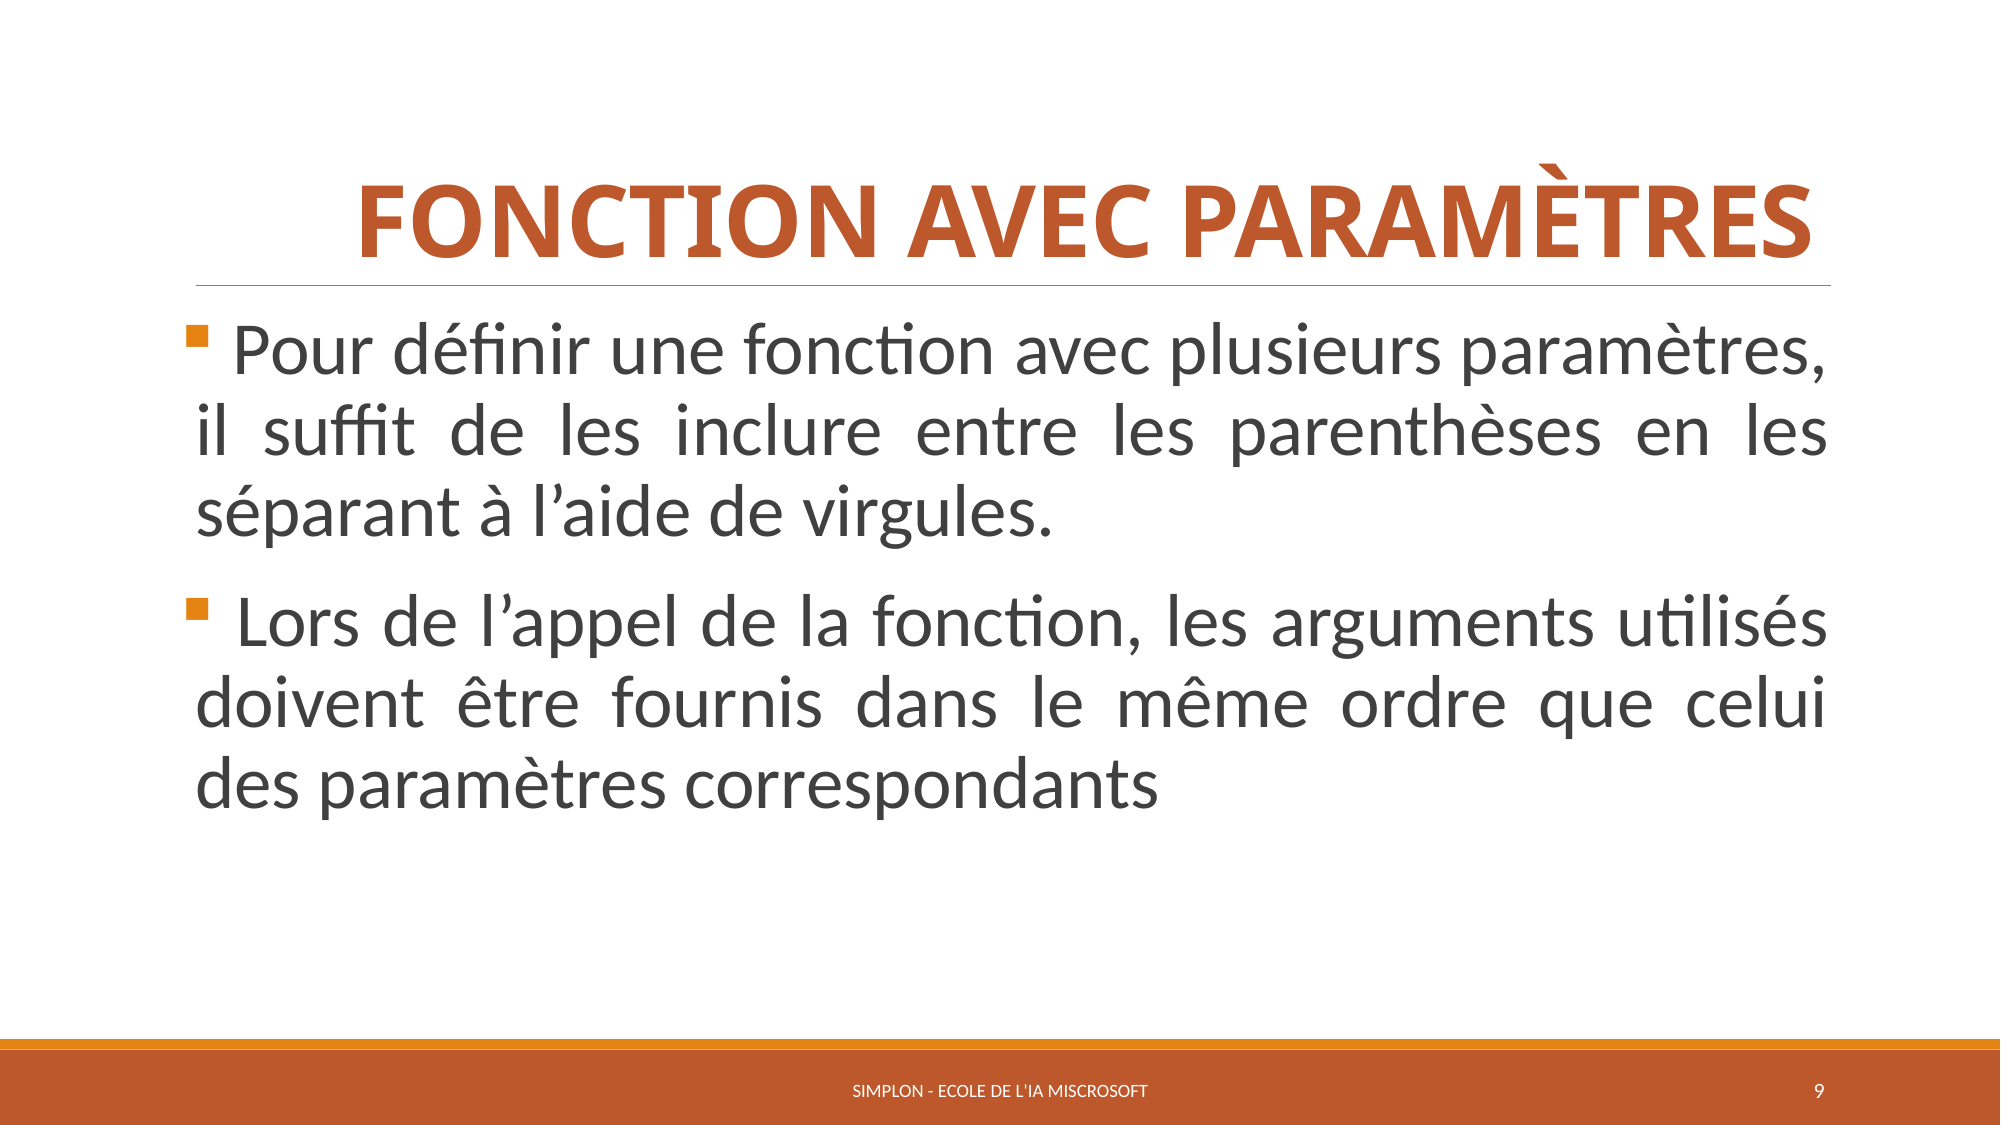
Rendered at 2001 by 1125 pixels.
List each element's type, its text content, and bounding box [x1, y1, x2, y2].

text_box Pour définir une fonction avec plusieurs paramètres, il suffit de les inclure entre les parenthèses en les séparant à l’aide de virgules. Lors de l’appel de la fonction, les arguments utilisés doivent être fournis dans le même ordre que celui des paramètres correspondants [180, 302, 1830, 976]
text_box Simplon - Ecole de l'IA Miscrosoft [604, 1059, 1396, 1120]
text_box FONCTION AVEC PARAMÈTRES [180, 47, 1830, 285]
text_box <numéro> [1624, 1059, 1840, 1120]
